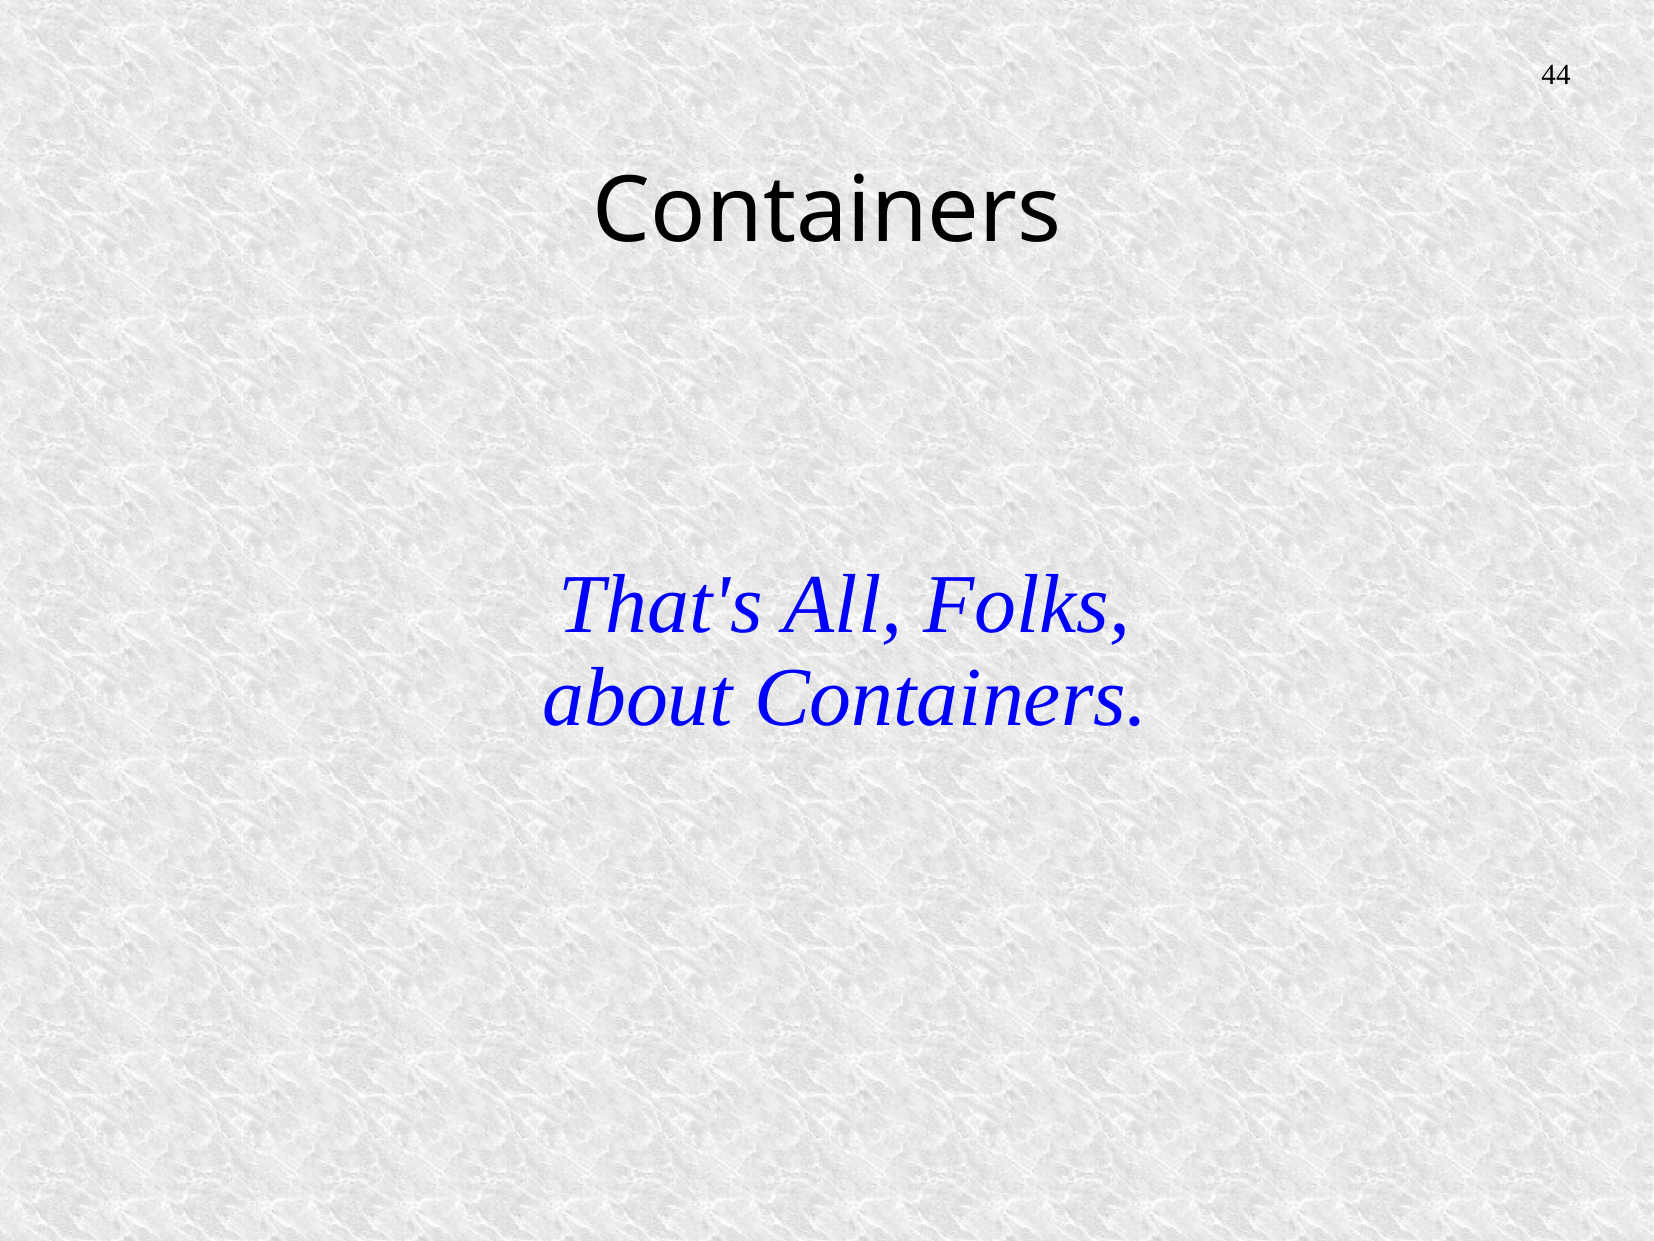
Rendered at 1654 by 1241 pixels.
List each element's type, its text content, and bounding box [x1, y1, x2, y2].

picture [0, 0, 1654, 1241]
text_box That's All, Folks, about Containers. [121, 344, 1534, 957]
title Containers [121, 53, 1534, 344]
